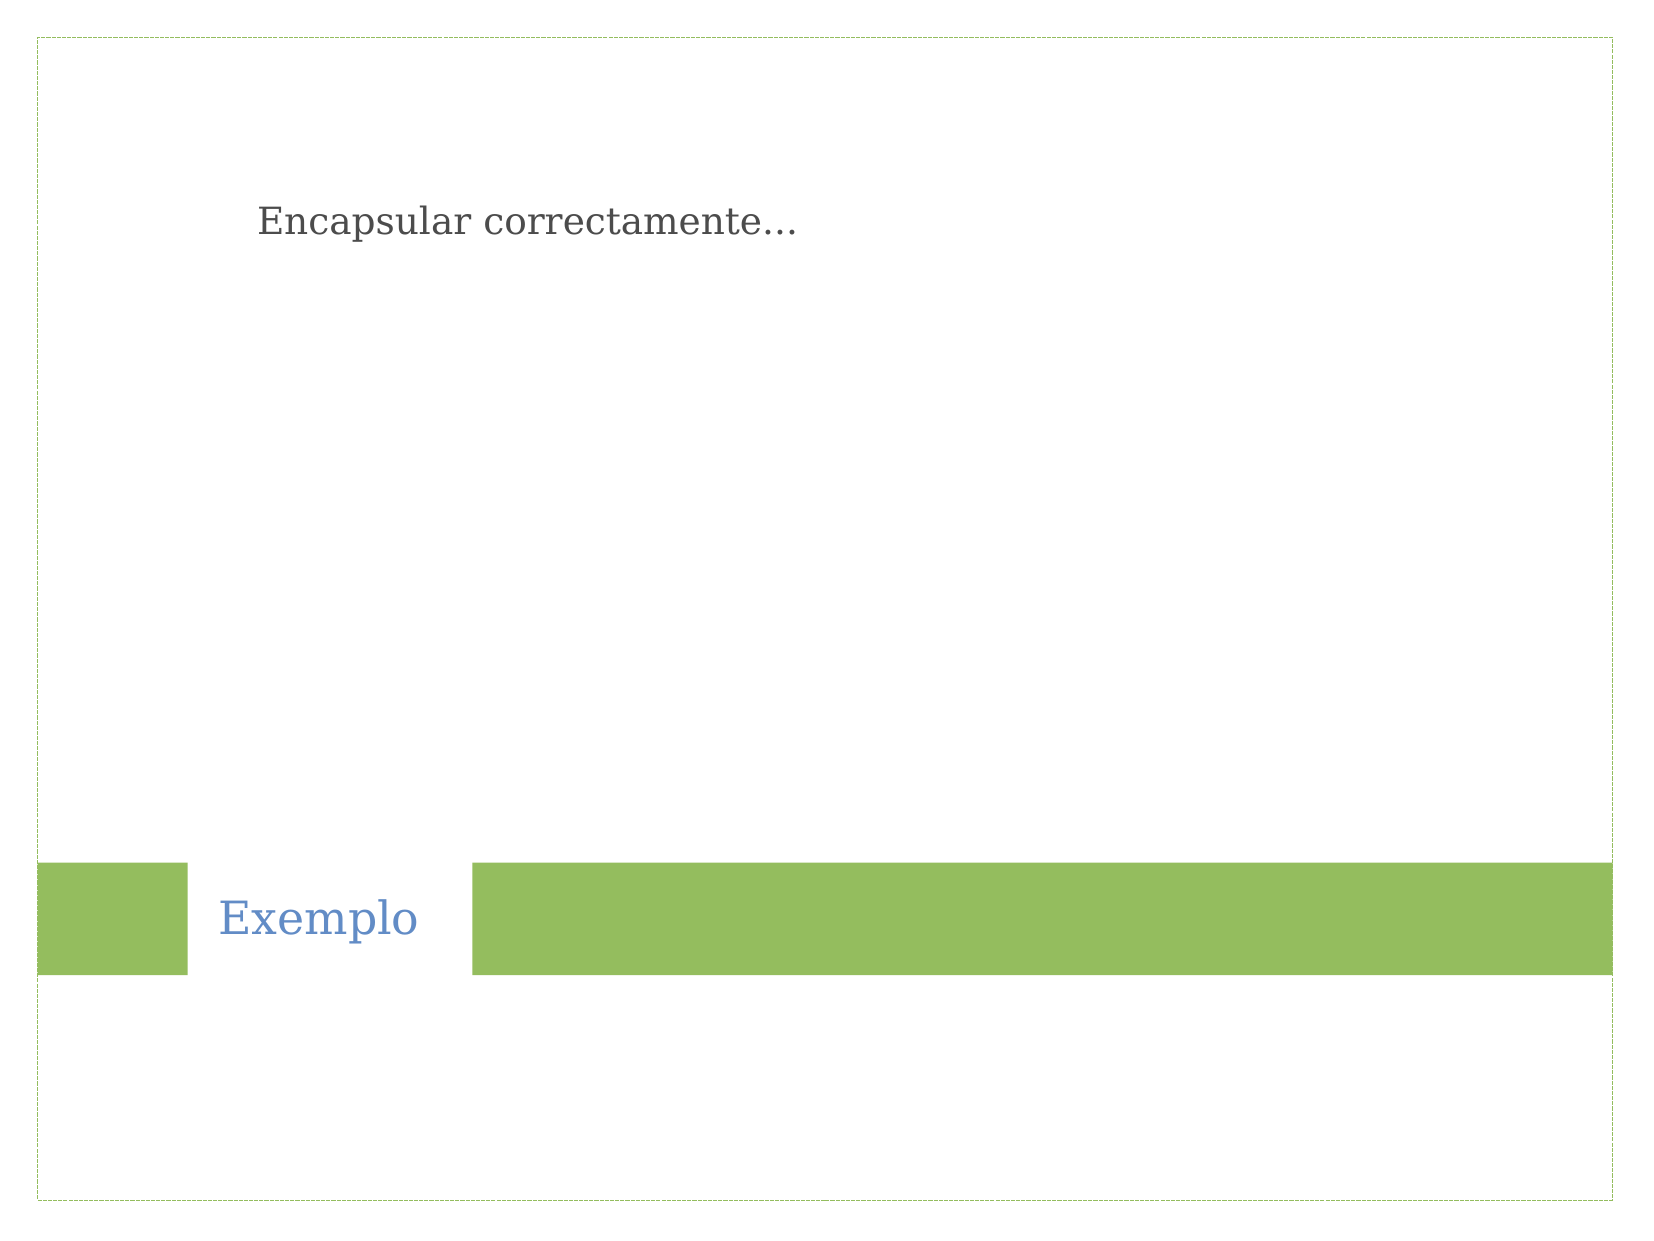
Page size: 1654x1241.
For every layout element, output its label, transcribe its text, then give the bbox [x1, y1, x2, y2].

text_box Encapsular correctamente... [230, 171, 1412, 697]
text_box [37, 862, 188, 976]
text_box Exemplo [203, 884, 435, 953]
text_box [472, 862, 1613, 976]
